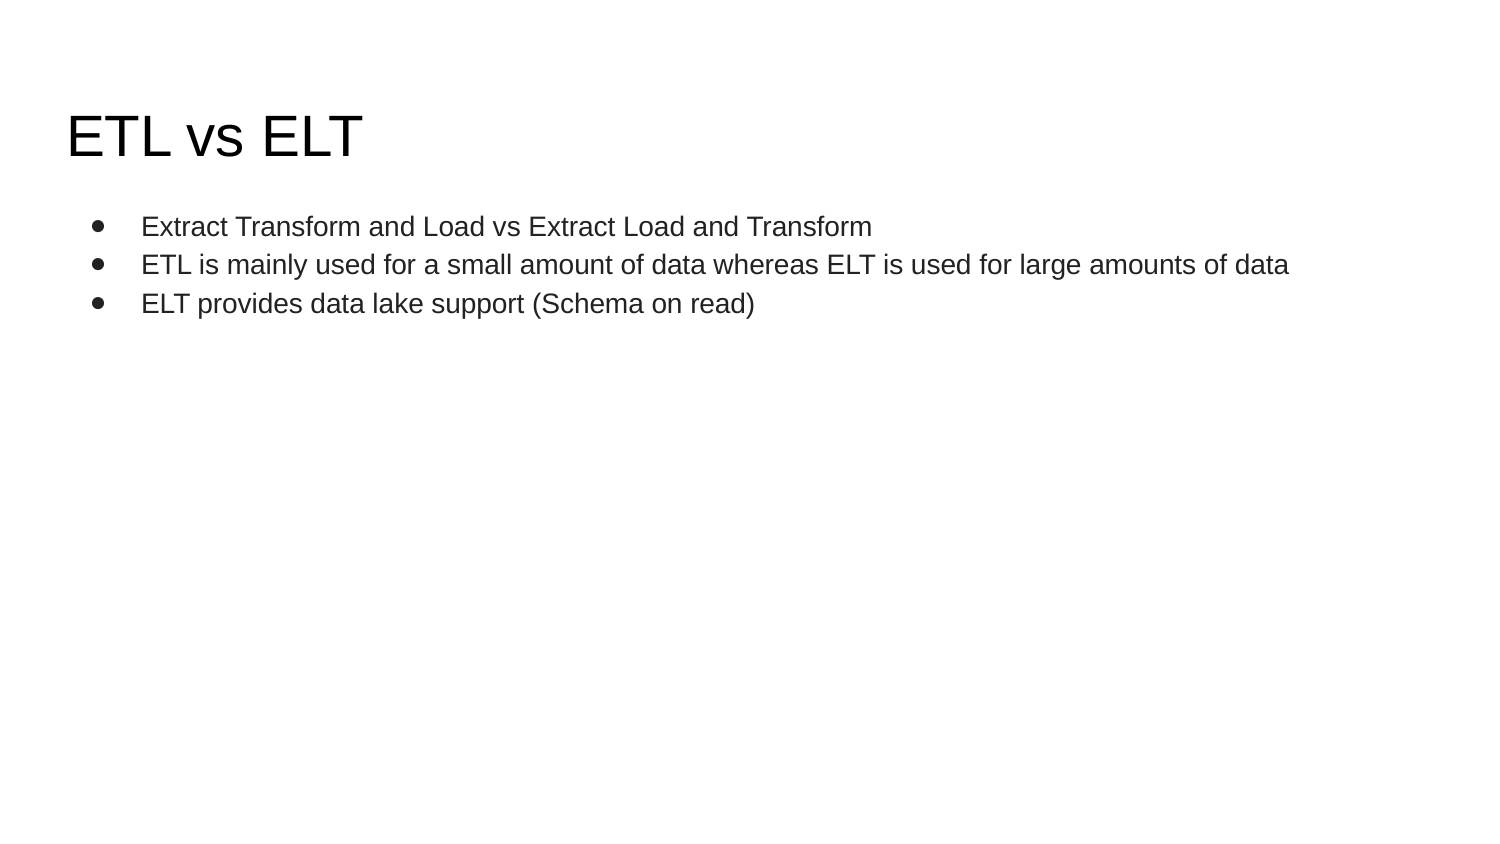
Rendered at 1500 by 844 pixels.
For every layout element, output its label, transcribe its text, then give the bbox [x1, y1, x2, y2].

title ETL vs ELT [51, 72, 1449, 167]
list Extract Transform and Load vs Extract Load and Transform ETL is mainly used for a small amount of data whereas ELT is used for large amounts of data ELT provides data lake support (Schema on read) [51, 188, 1449, 709]
